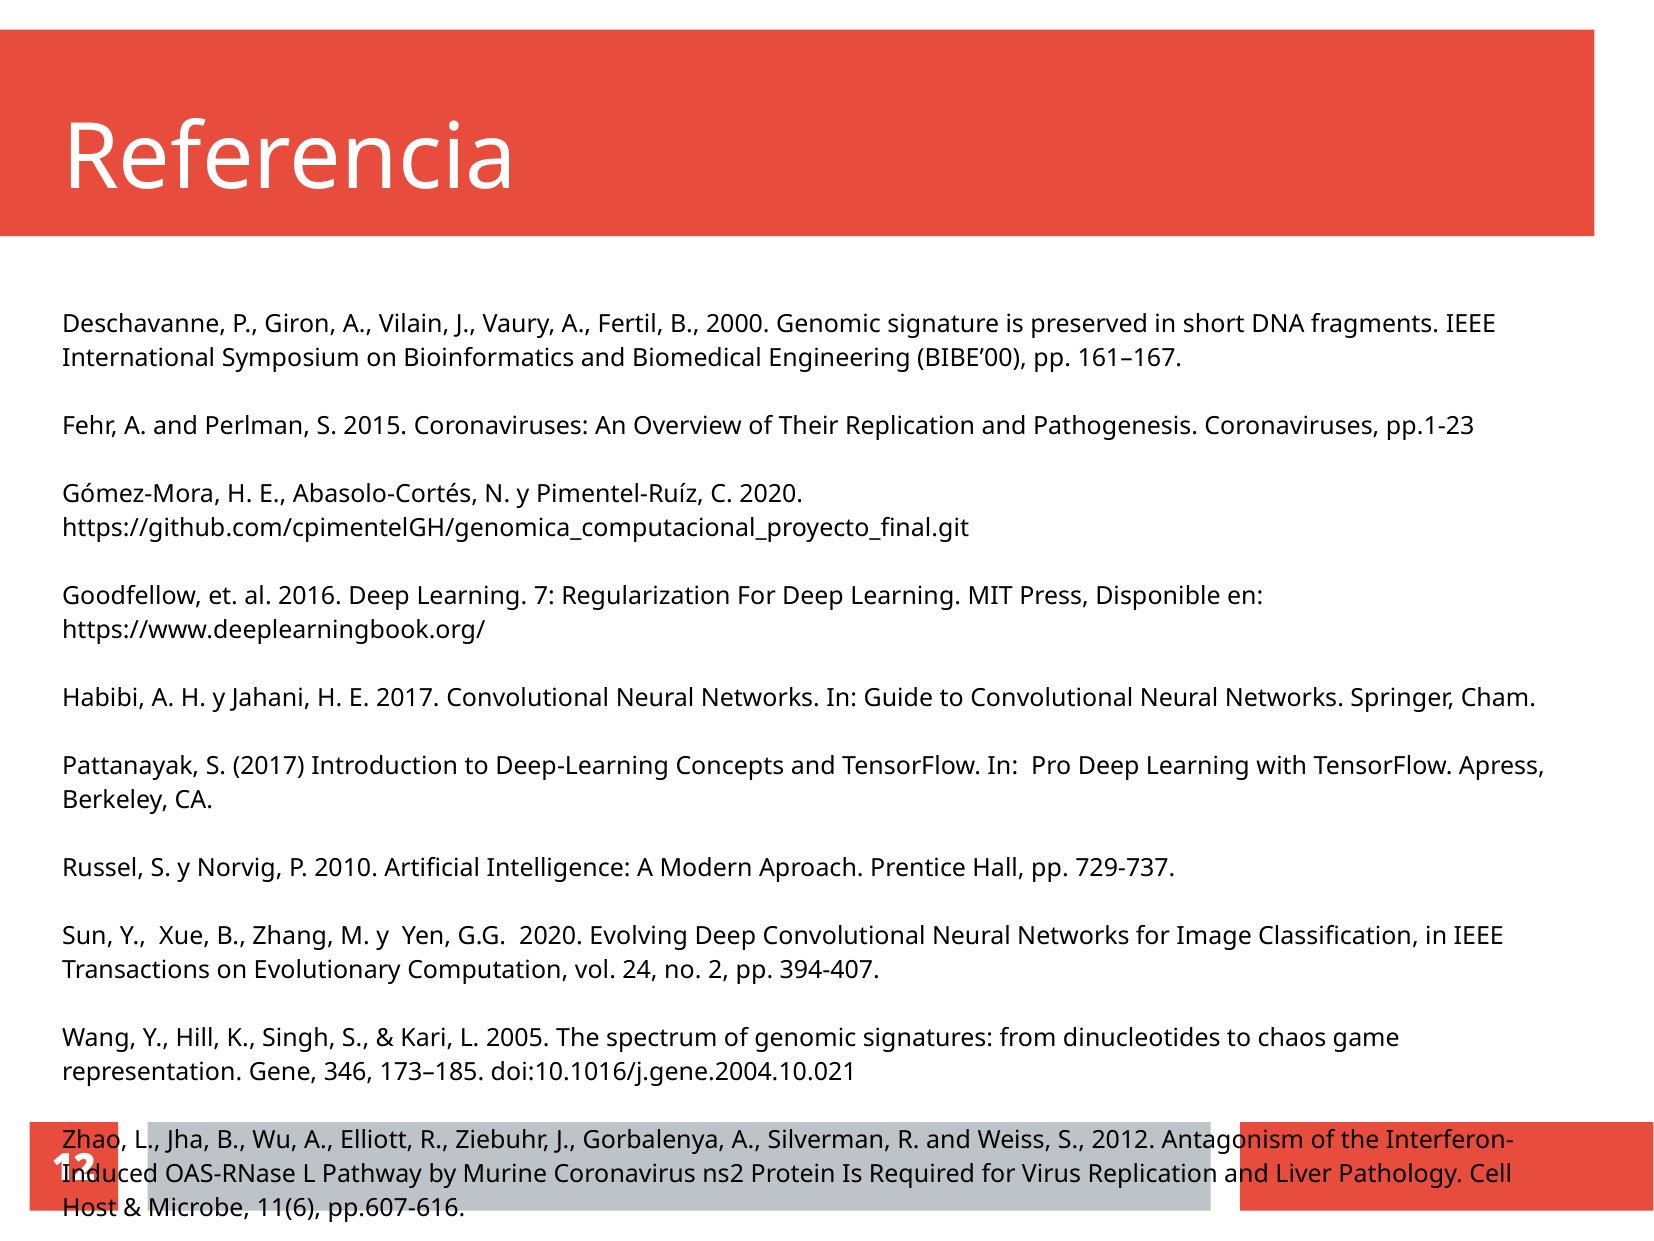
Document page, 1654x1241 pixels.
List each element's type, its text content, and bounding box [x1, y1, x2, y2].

text_box Referencias [47, 82, 557, 213]
text_box Deschavanne, P., Giron, A., Vilain, J., Vaury, A., Fertil, B., 2000. Genomic signature is preserved in short DNA fragments. IEEE International Symposium on Bioinformatics and Biomedical Engineering (BIBE’00), pp. 161–167. Fehr, A. and Perlman, S. 2015. Coronaviruses: An Overview of Their Replication and Pathogenesis. Coronaviruses, pp.1-23 Gómez-Mora, H. E., Abasolo-Cortés, N. y Pimentel-Ruíz, C. 2020. https://github.com/cpimentelGH/genomica_computacional_proyecto_final.git Goodfellow, et. al. 2016. Deep Learning. 7: Regularization For Deep Learning. MIT Press, Disponible en: https://www.deeplearningbook.org/ Habibi, A. H. y Jahani, H. E. 2017. Convolutional Neural Networks. In: Guide to Convolutional Neural Networks. Springer, Cham. Pattanayak, S. (2017) Introduction to Deep-Learning Concepts and TensorFlow. In: Pro Deep Learning with TensorFlow. Apress, Berkeley, CA. Russel, S. y Norvig, P. 2010. Artificial Intelligence: A Modern Aproach. Prentice Hall, pp. 729-737. Sun, Y., Xue, B., Zhang, M. y Yen, G.G. 2020. Evolving Deep Convolutional Neural Networks for Image Classification, in IEEE Transactions on Evolutionary Computation, vol. 24, no. 2, pp. 394-407. Wang, Y., Hill, K., Singh, S., & Kari, L. 2005. The spectrum of genomic signatures: from dinucleotides to chaos game representation. Gene, 346, 173–185. doi:10.1016/j.gene.2004.10.021 Zhao, L., Jha, B., Wu, A., Elliott, R., Ziebuhr, J., Gorbalenya, A., Silverman, R. and Weiss, S., 2012. Antagonism of the Interferon-Induced OAS-RNase L Pathway by Murine Coronavirus ns2 Protein Is Required for Virus Replication and Liver Pathology. Cell Host & Microbe, 11(6), pp.607-616. [47, 298, 1583, 1063]
